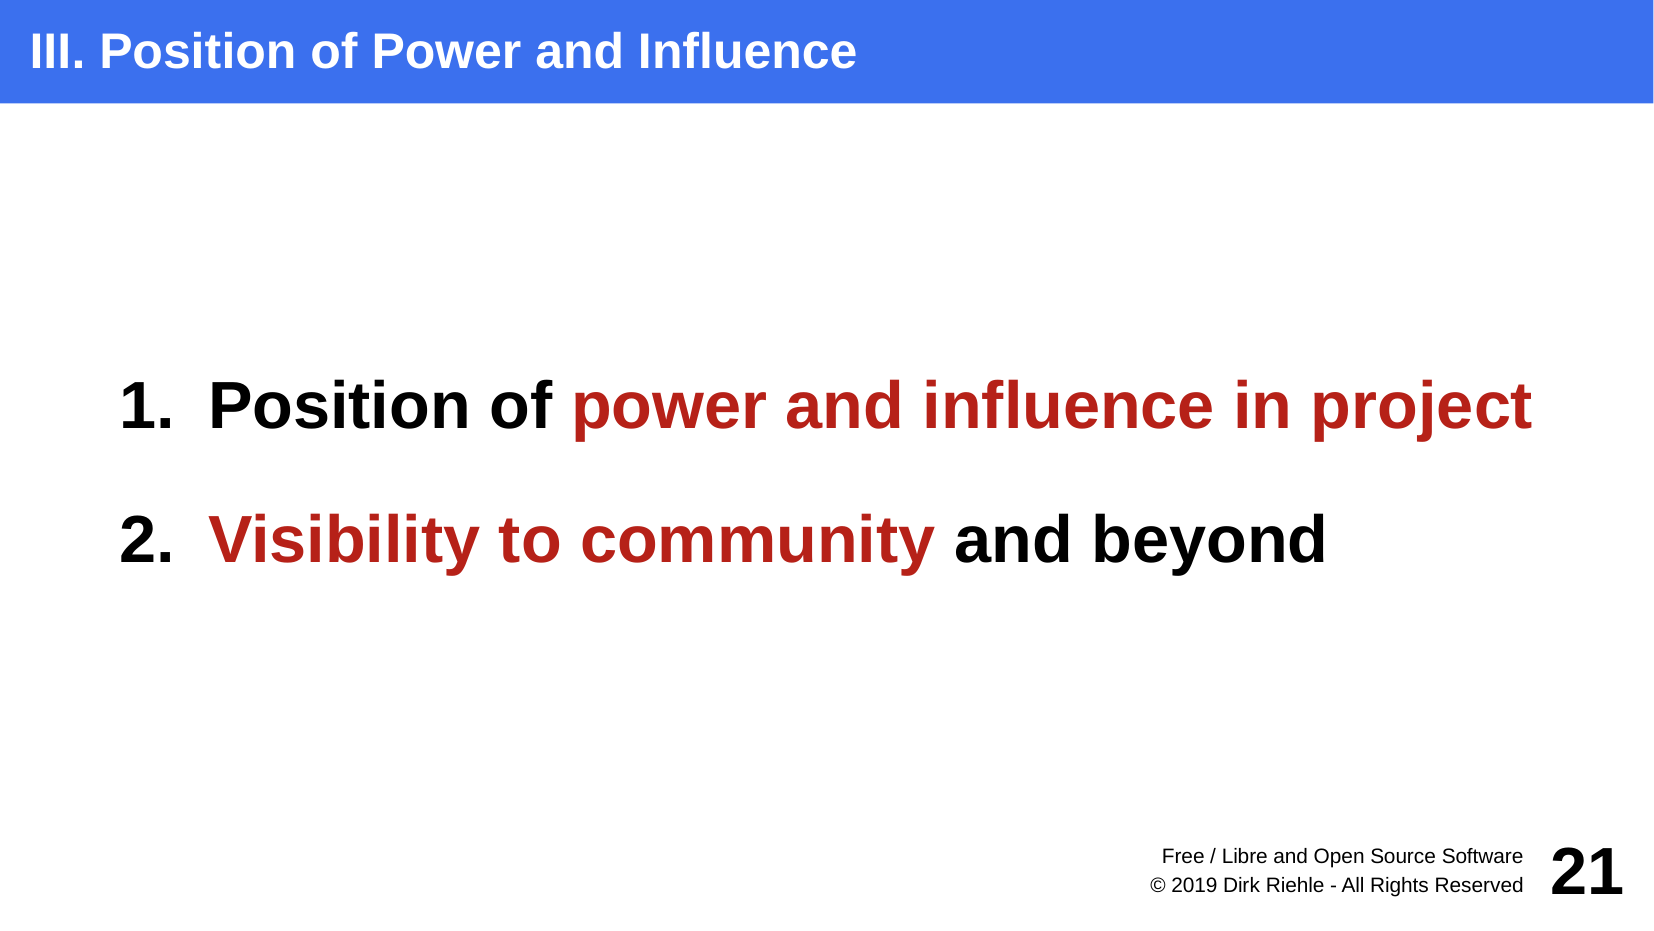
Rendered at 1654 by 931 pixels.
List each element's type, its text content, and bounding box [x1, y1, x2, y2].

title III. Position of Power and Influence [0, 0, 1654, 104]
subtitle Position of power and influence in project Visibility to community and beyond [29, 132, 1625, 813]
